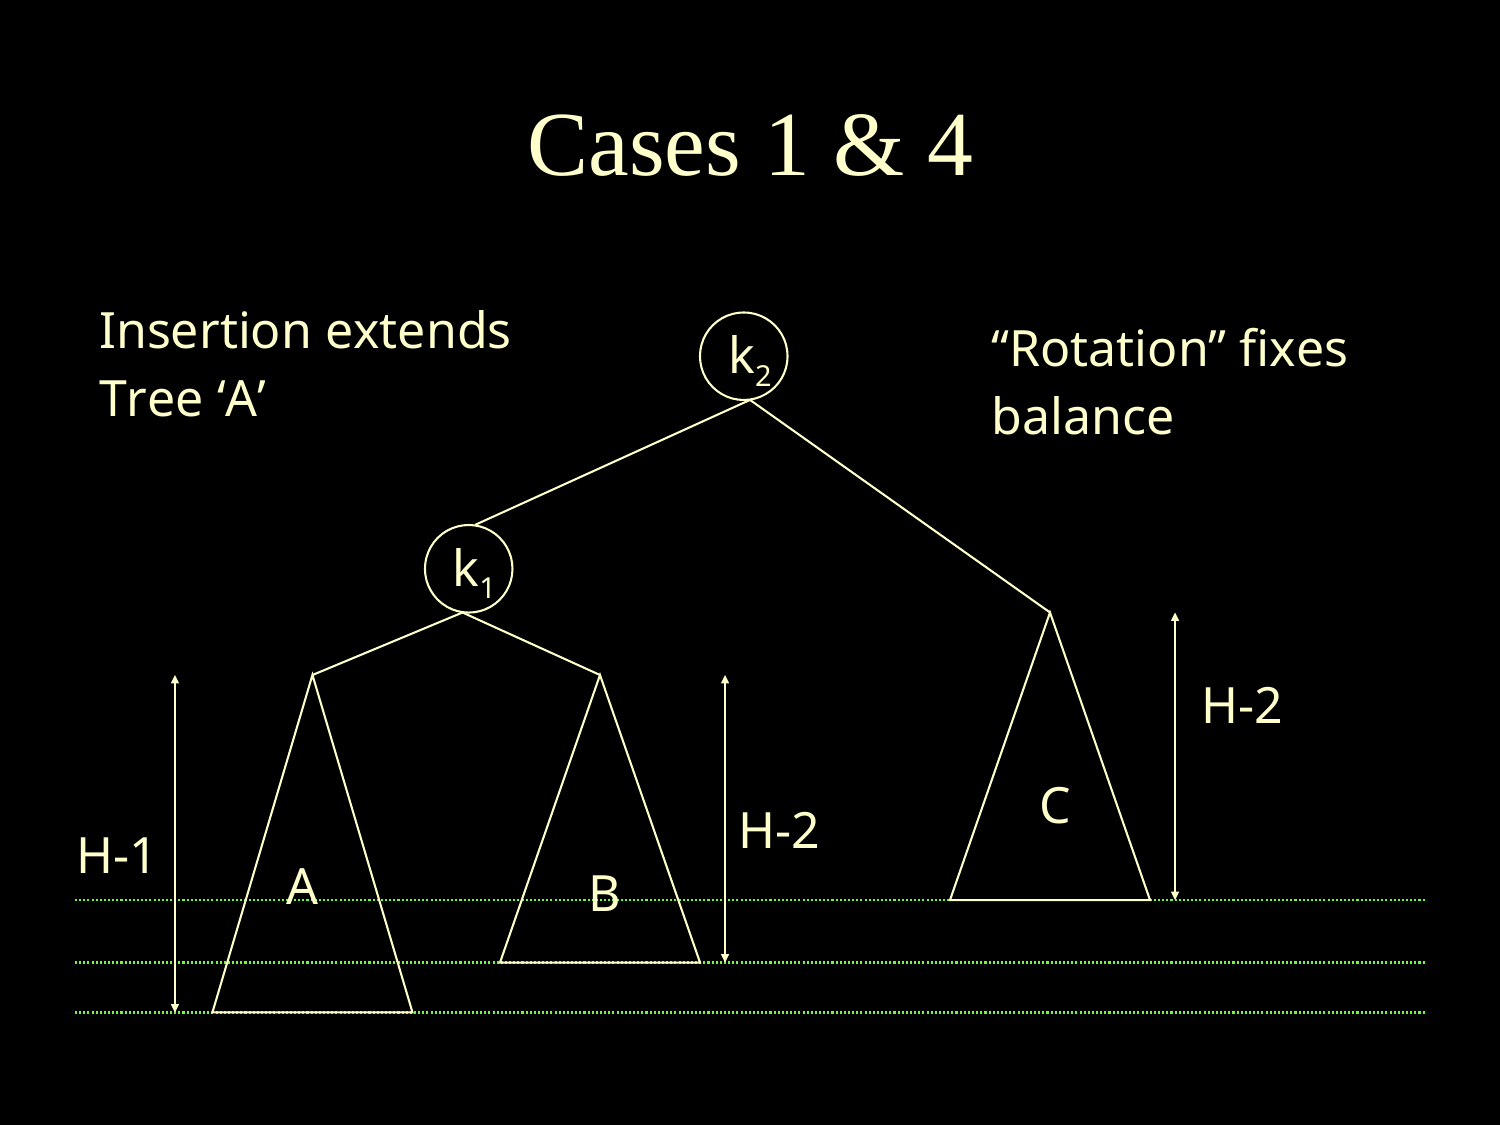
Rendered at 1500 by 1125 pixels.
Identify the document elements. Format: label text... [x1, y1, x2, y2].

text_box C [1024, 762, 1086, 847]
text_box “Rotation” fixes balance [976, 305, 1364, 458]
text_box H-2 [1186, 662, 1298, 747]
title Cases 1 & 4 [22, 50, 1480, 240]
text_box H-1 [61, 812, 173, 897]
text_box k1 [437, 524, 511, 615]
text_box A [271, 842, 334, 927]
text_box B [573, 849, 636, 934]
text_box Insertion extends Tree ‘A’ [84, 287, 541, 440]
text_box H-2 [726, 787, 836, 872]
text_box k2 [713, 312, 787, 403]
